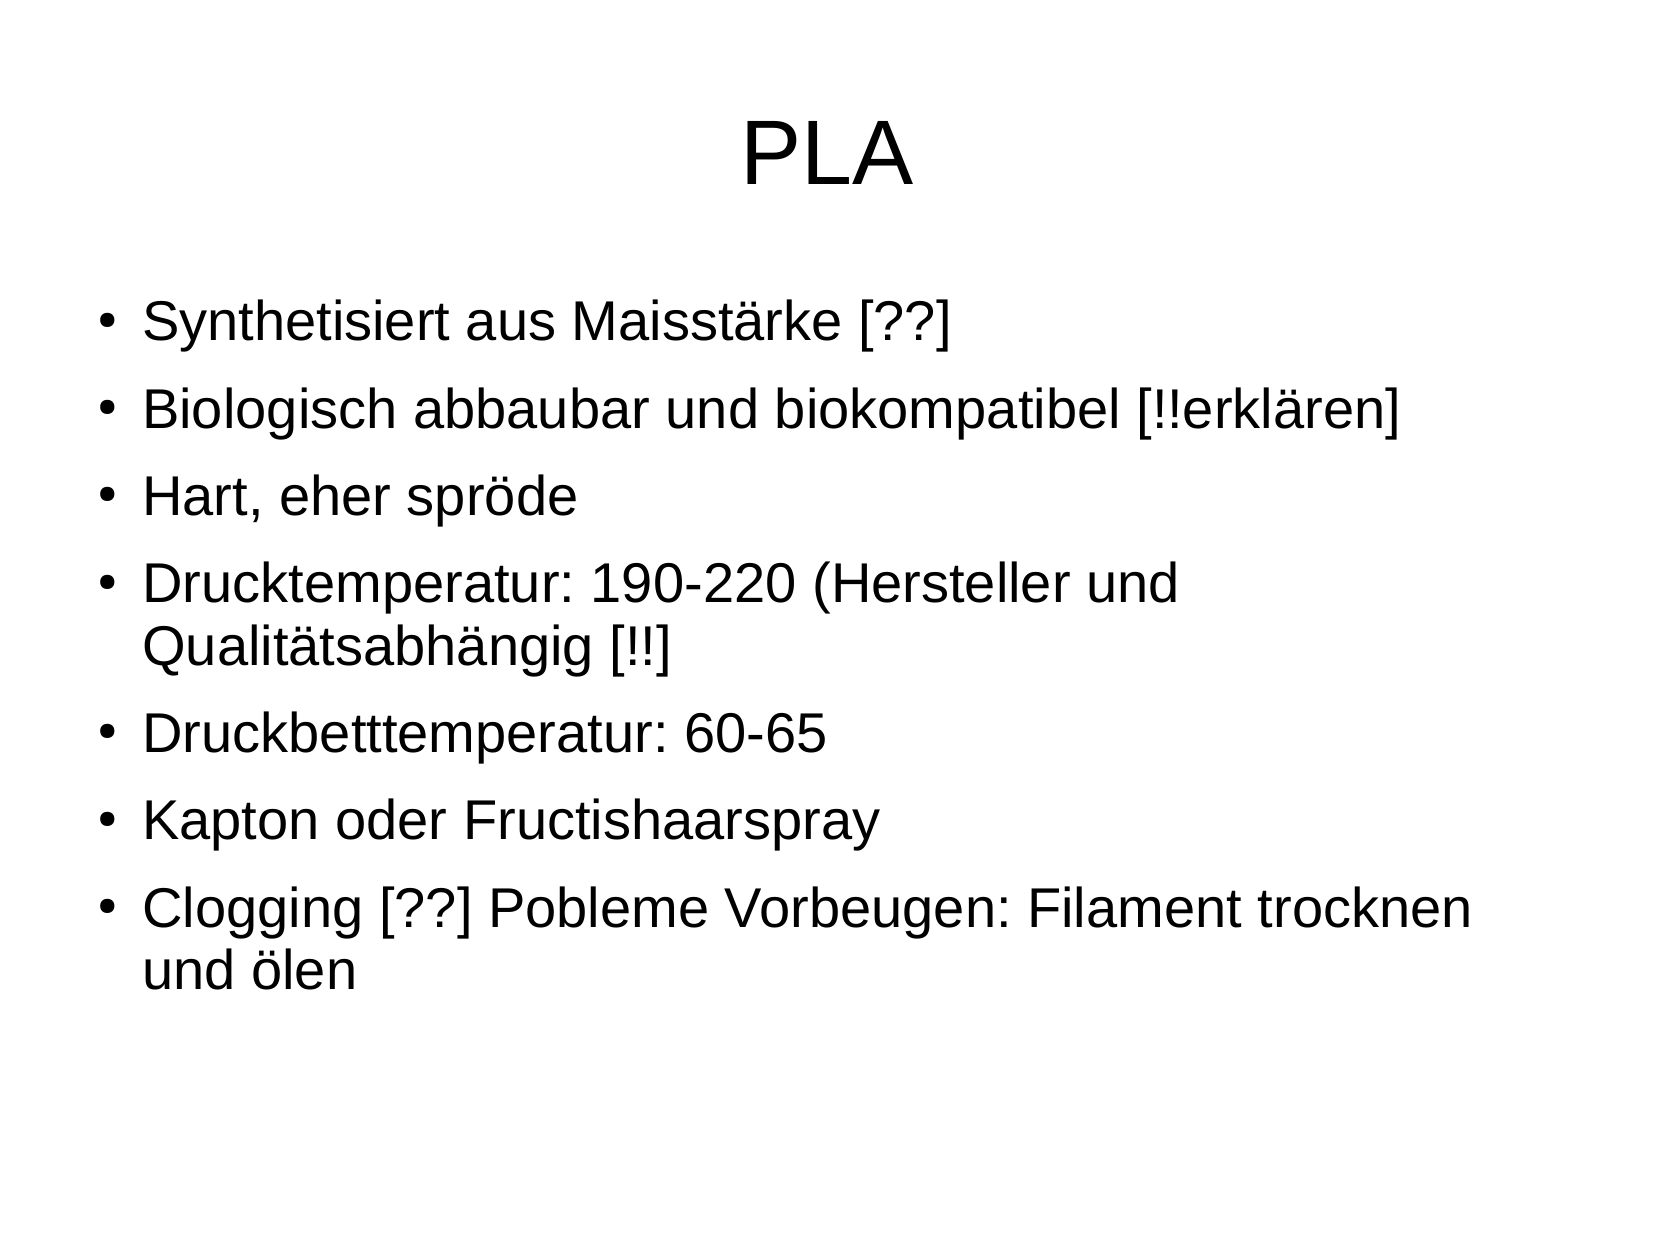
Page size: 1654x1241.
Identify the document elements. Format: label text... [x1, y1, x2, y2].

title PLA [82, 49, 1571, 257]
list Synthetisiert aus Maisstärke [??] Biologisch abbaubar und biokompatibel [!!erklären] Hart, eher spröde Drucktemperatur: 190-220 (Hersteller und Qualitätsabhängig [!!] Druckbetttemperatur: 60-65 Kapton oder Fructishaarspray Clogging [??] Pobleme Vorbeugen: Filament trocknen und ölen [82, 290, 1571, 1010]
